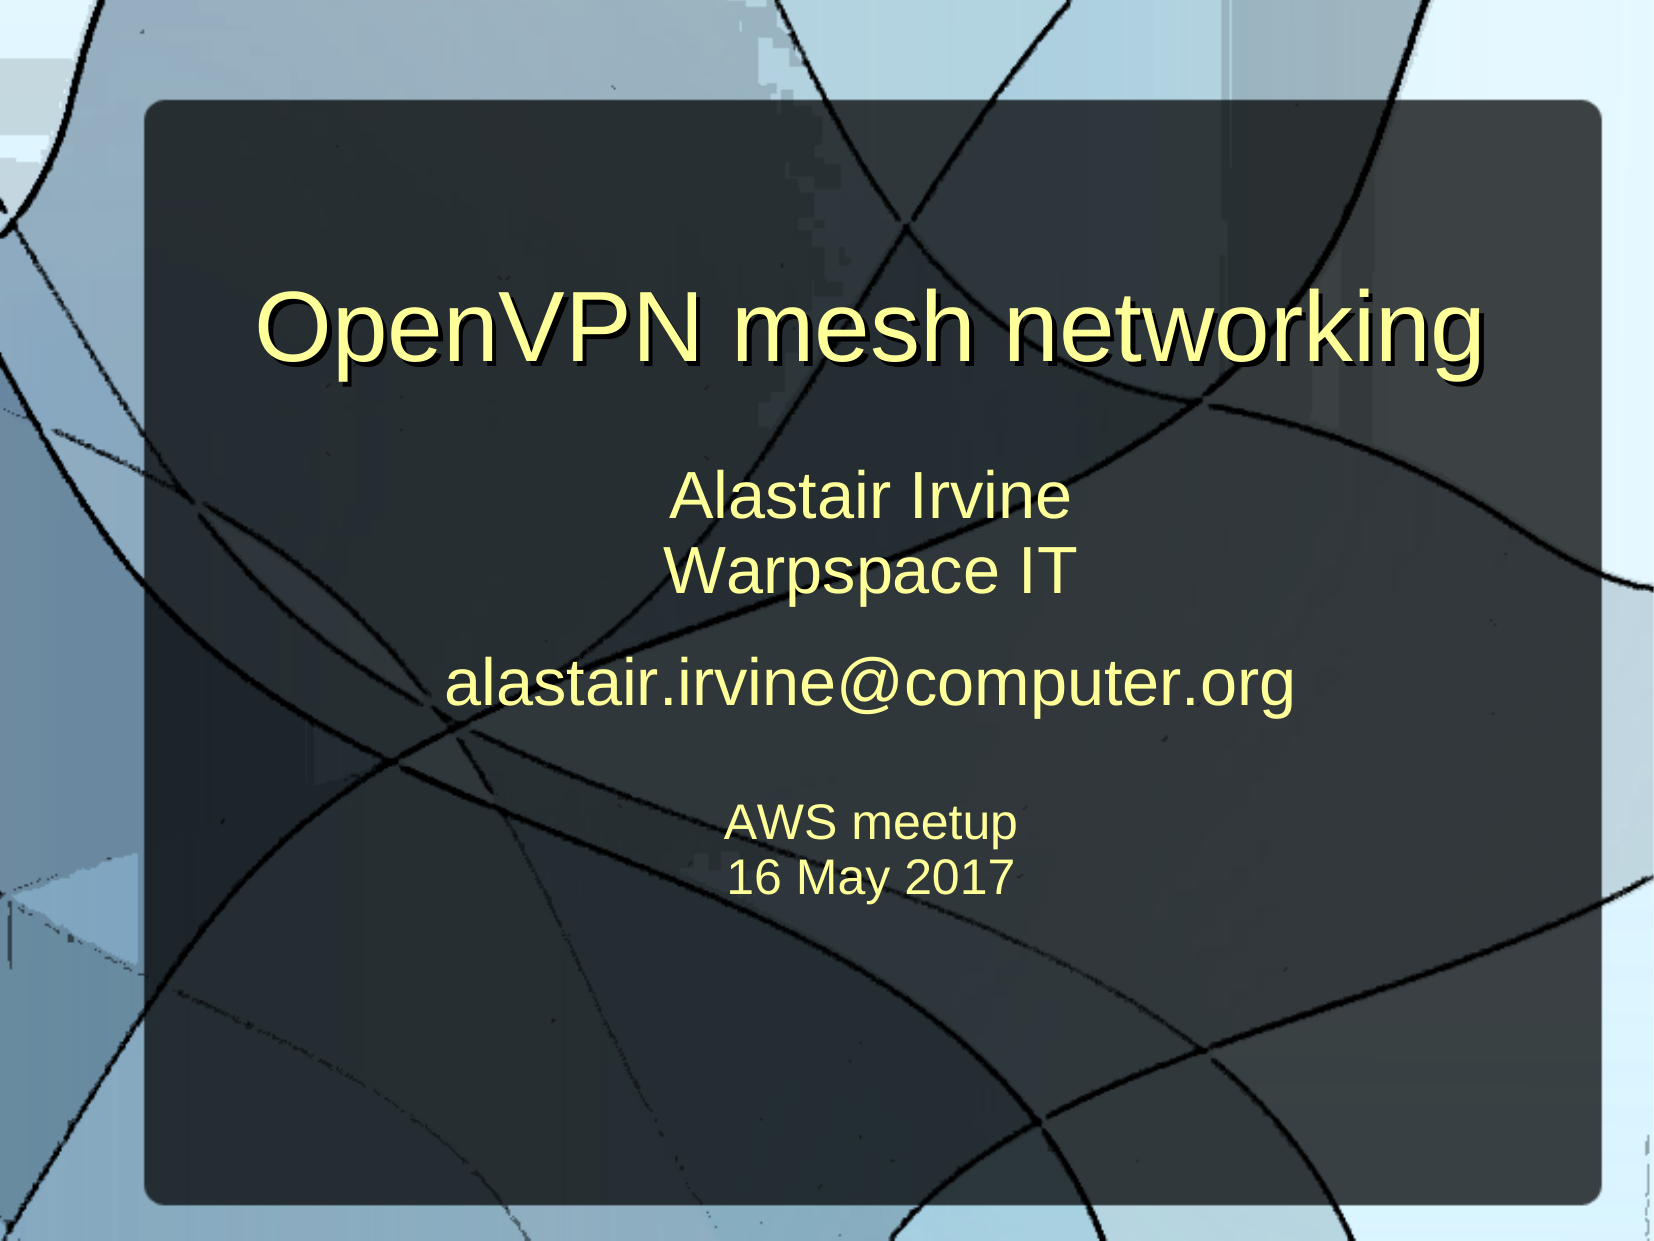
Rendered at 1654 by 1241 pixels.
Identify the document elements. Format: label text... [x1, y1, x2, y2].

picture [0, 0, 1654, 1241]
subtitle OpenVPN mesh networking Alastair Irvine Warpspace IT alastair.irvine@computer.org AWS meetup 16 May 2017 [159, 108, 1583, 1069]
